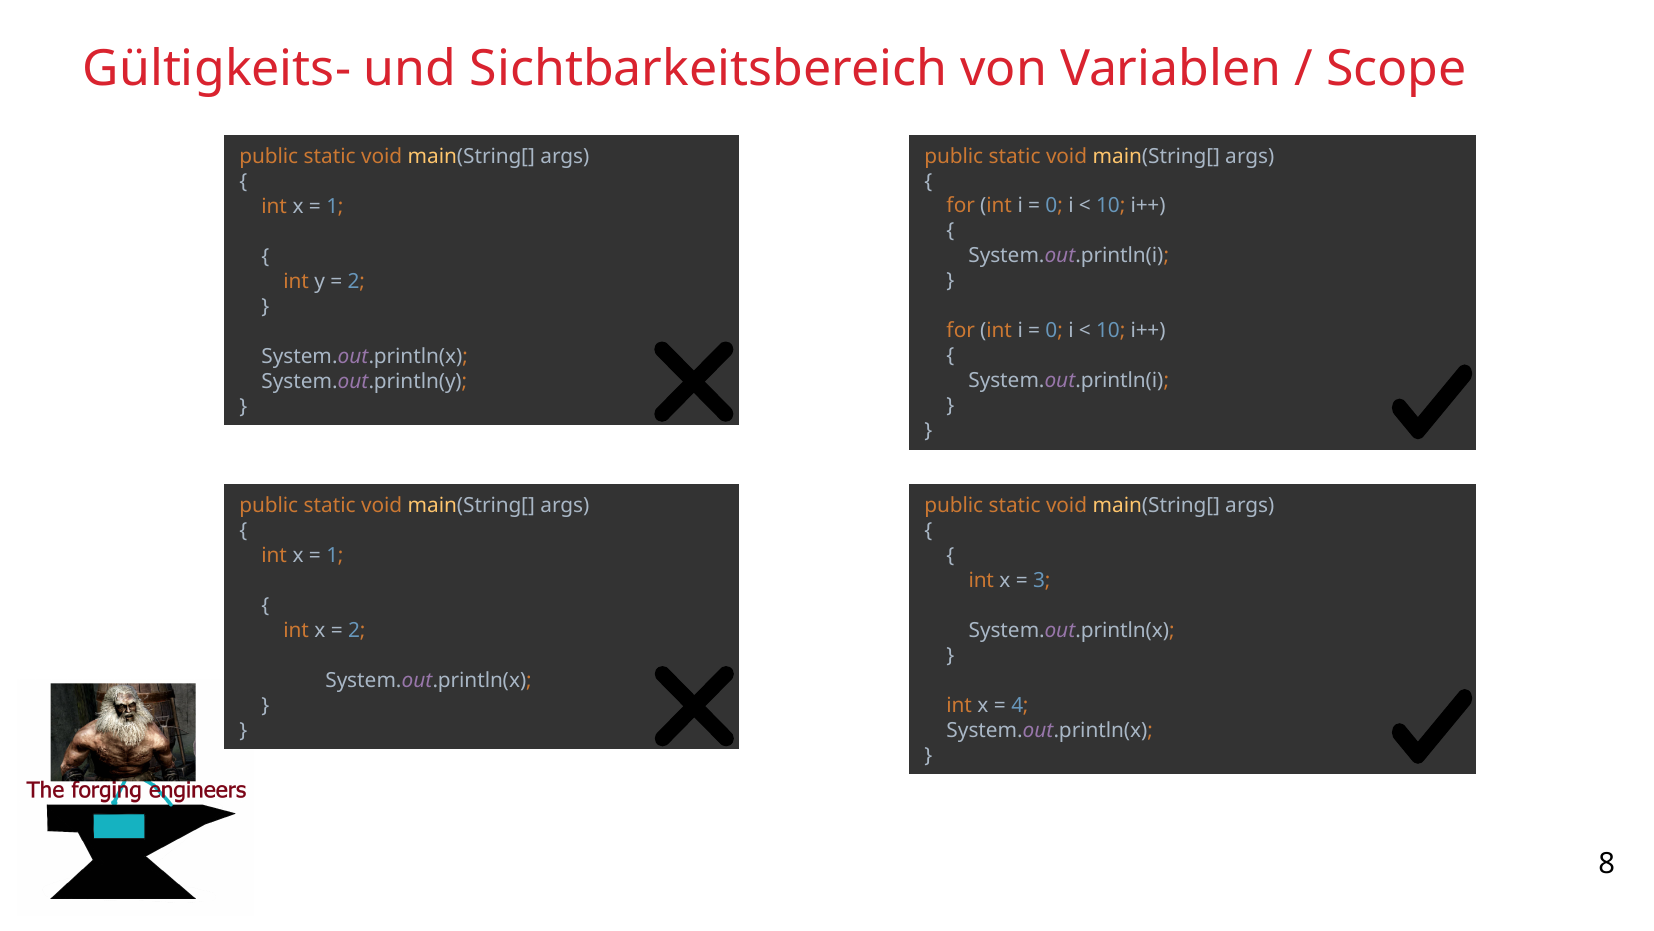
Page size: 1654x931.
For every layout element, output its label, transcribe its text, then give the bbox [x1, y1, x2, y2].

picture [1387, 685, 1477, 775]
text_box public static void main(String[] args) { int x = 1; { int y = 2; } System.out.println(x); System.out.println(y); } [224, 135, 739, 425]
text_box public static void main(String[] args) { int x = 1; { int x = 2; System.out.println(x); } } [224, 484, 739, 749]
title Gültigkeits- und Sichtbarkeitsbereich von Variablen / Scope [82, 37, 1571, 95]
text_box public static void main(String[] args) { for (int i = 0; i < 10; i++) { System.out.println(i); } for (int i = 0; i < 10; i++) { System.out.println(i); } } [909, 135, 1476, 450]
picture [649, 336, 739, 426]
text_box public static void main(String[] args) { { int x = 3; System.out.println(x); } int x = 4; System.out.println(x); } [909, 484, 1476, 774]
picture [1387, 360, 1477, 450]
picture [17, 679, 254, 916]
picture [650, 661, 739, 750]
